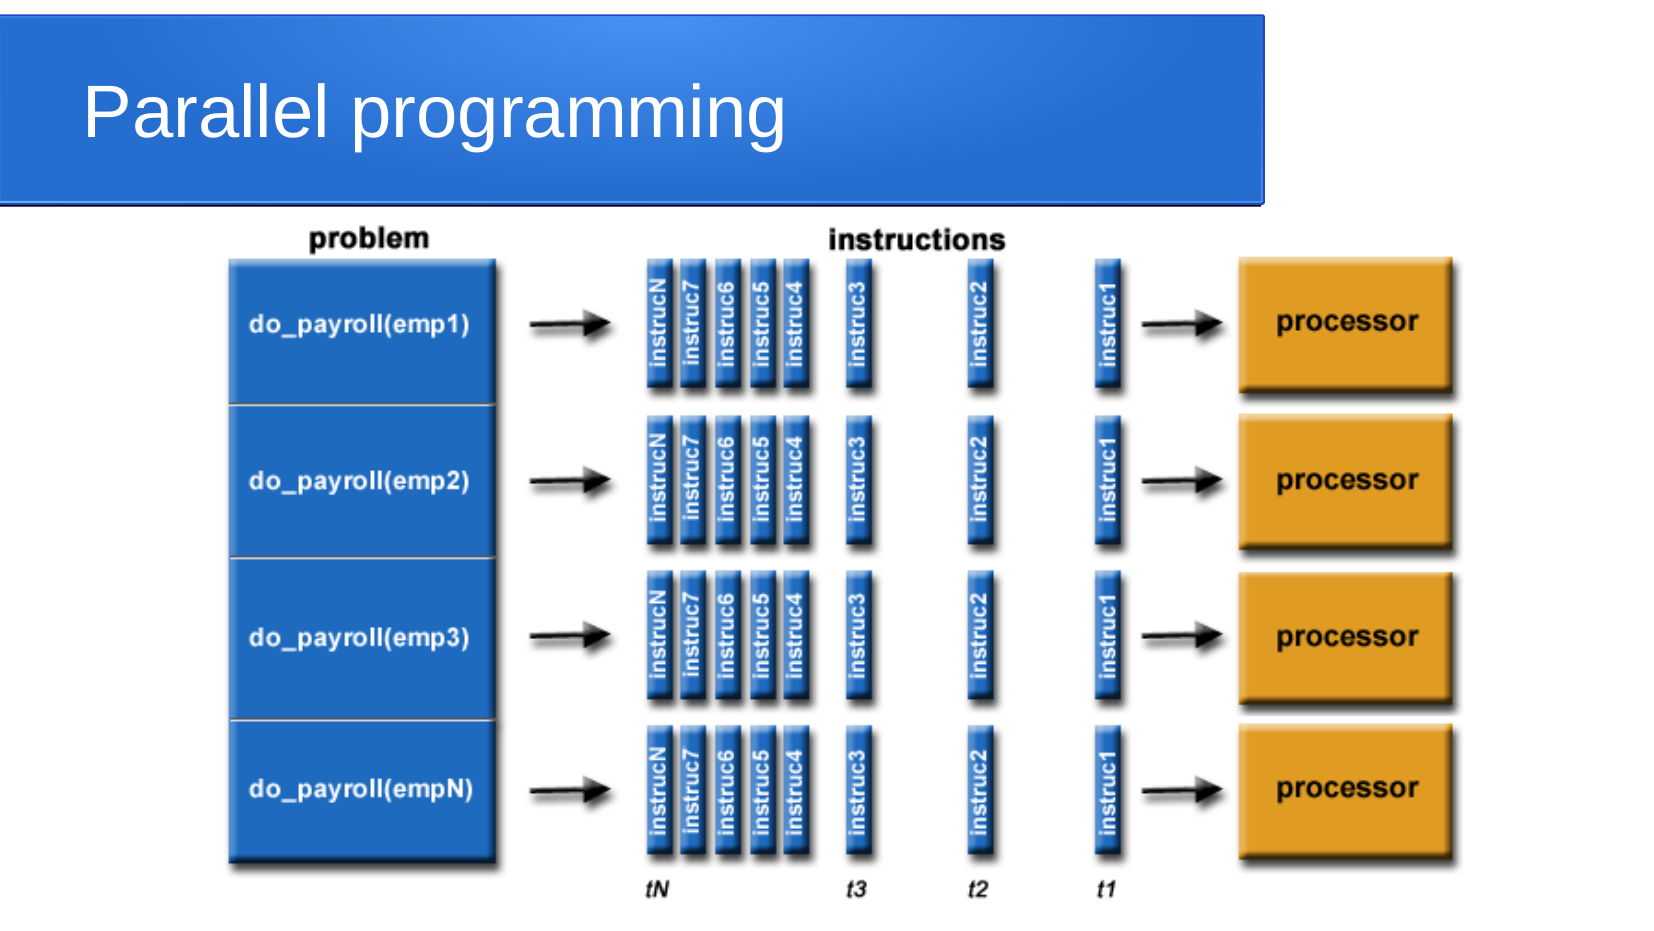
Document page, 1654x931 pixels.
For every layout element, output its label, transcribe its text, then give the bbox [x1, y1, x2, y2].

picture [218, 224, 1477, 910]
title Parallel programming [82, 35, 1235, 189]
